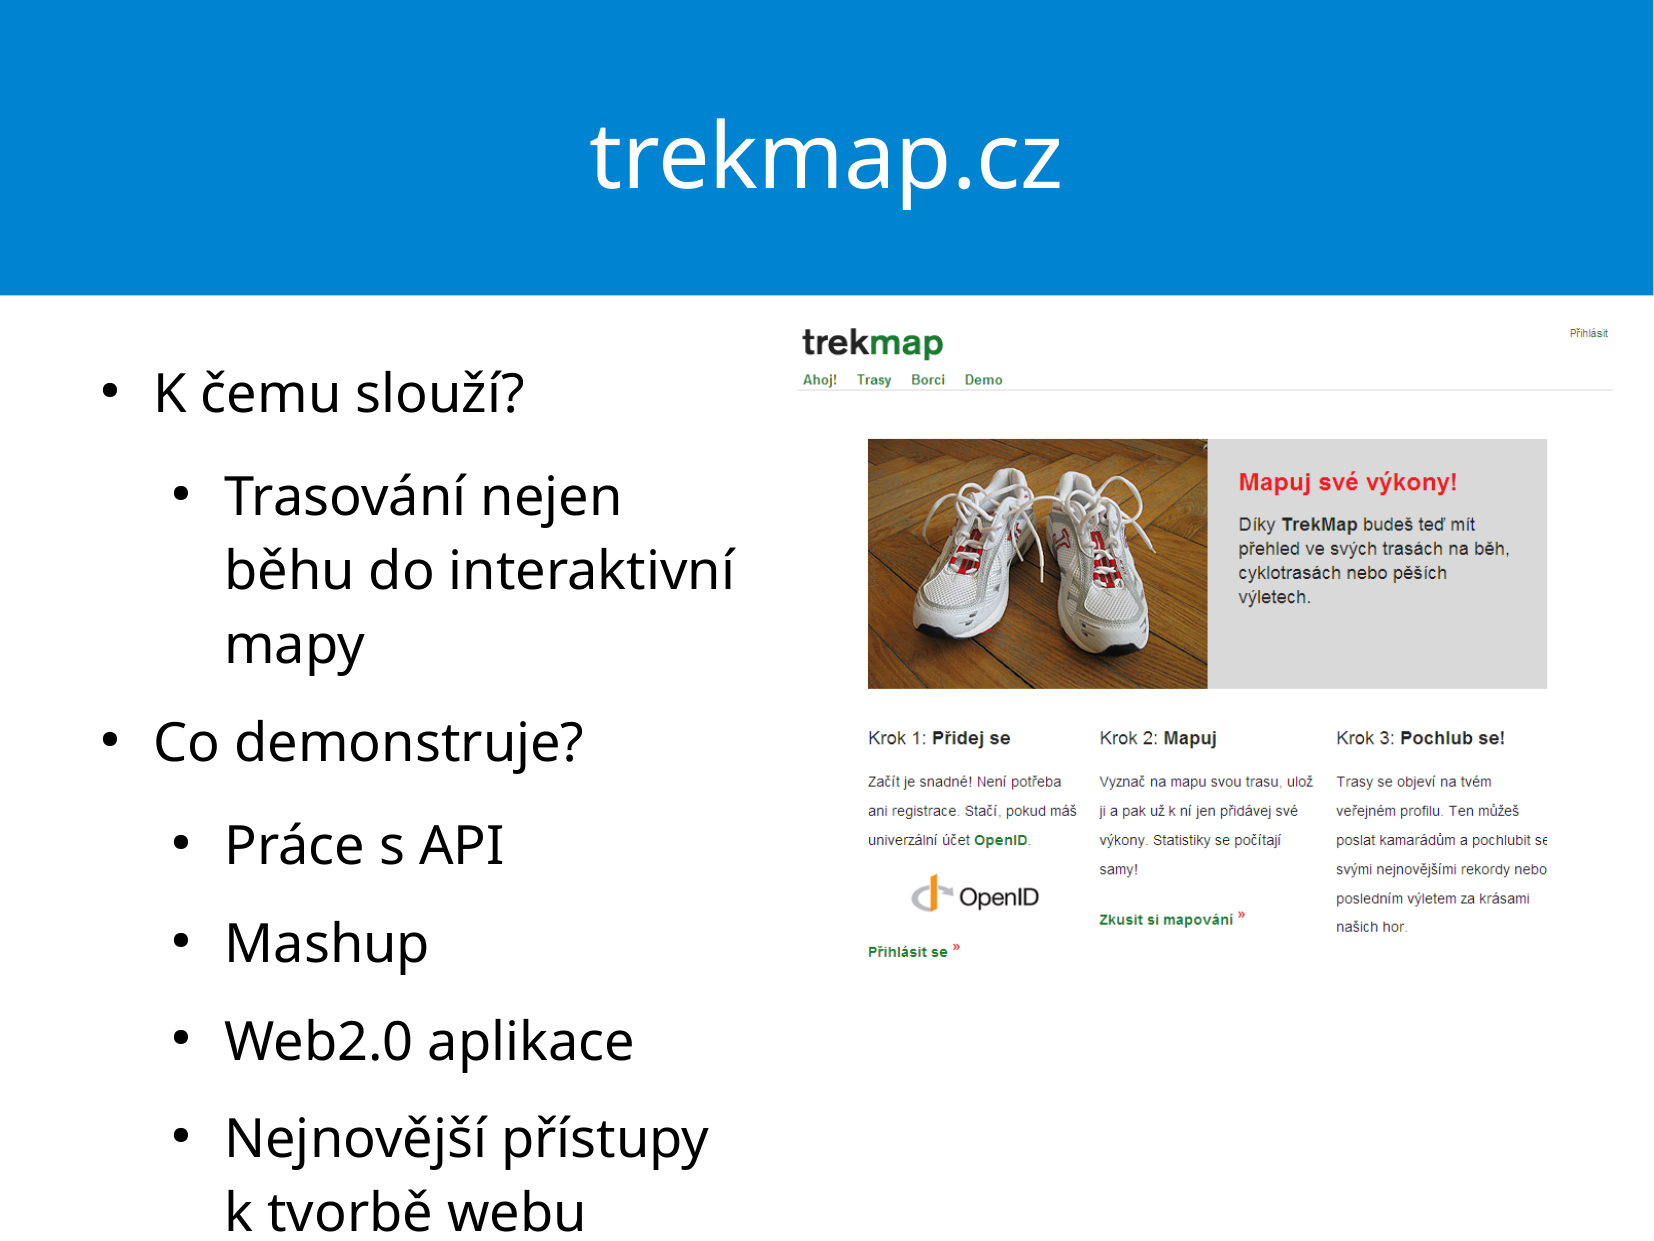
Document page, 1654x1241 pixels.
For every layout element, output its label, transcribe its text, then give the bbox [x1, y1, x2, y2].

picture [797, 324, 1613, 964]
title trekmap.cz [82, 49, 1571, 257]
text_box [0, 0, 1654, 296]
list K čemu slouží? Trasování nejen běhu do interaktivní mapy Co demonstruje? Práce s API Mashup Web2.0 aplikace Nejnovější přístupy k tvorbě webu [82, 354, 739, 1182]
